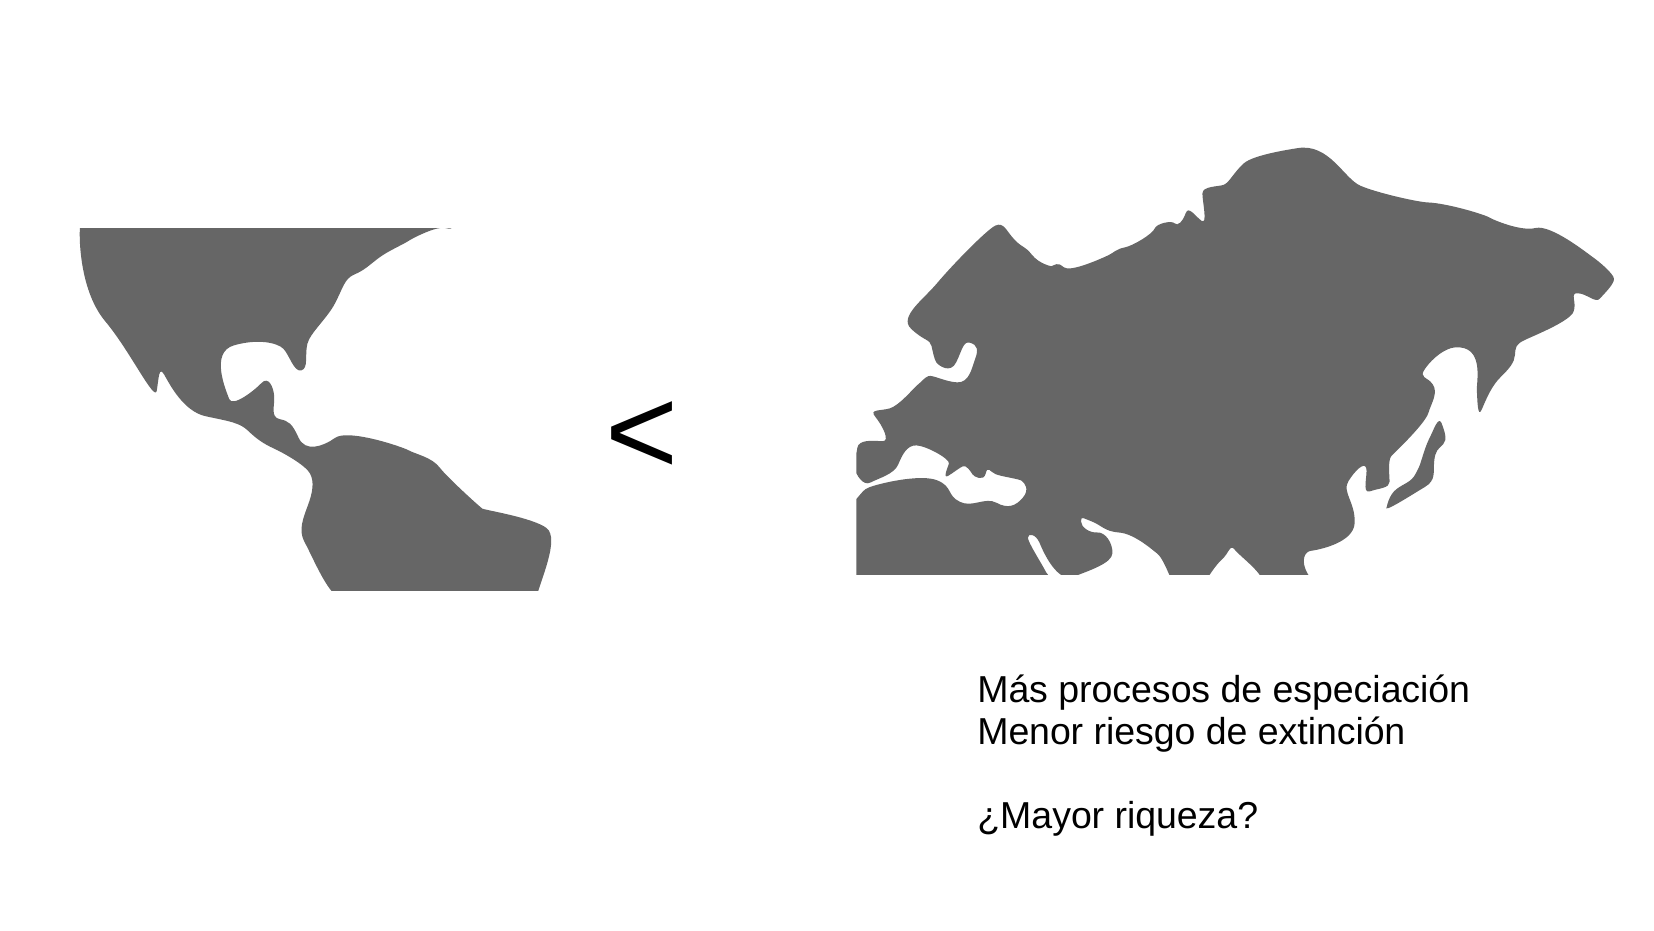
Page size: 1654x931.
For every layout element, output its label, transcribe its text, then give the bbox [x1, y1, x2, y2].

picture [856, 147, 1614, 575]
text_box < [590, 354, 739, 509]
picture [47, 228, 591, 591]
text_box Más procesos de especiación Menor riesgo de extinción ¿Mayor riqueza? [962, 661, 1583, 845]
